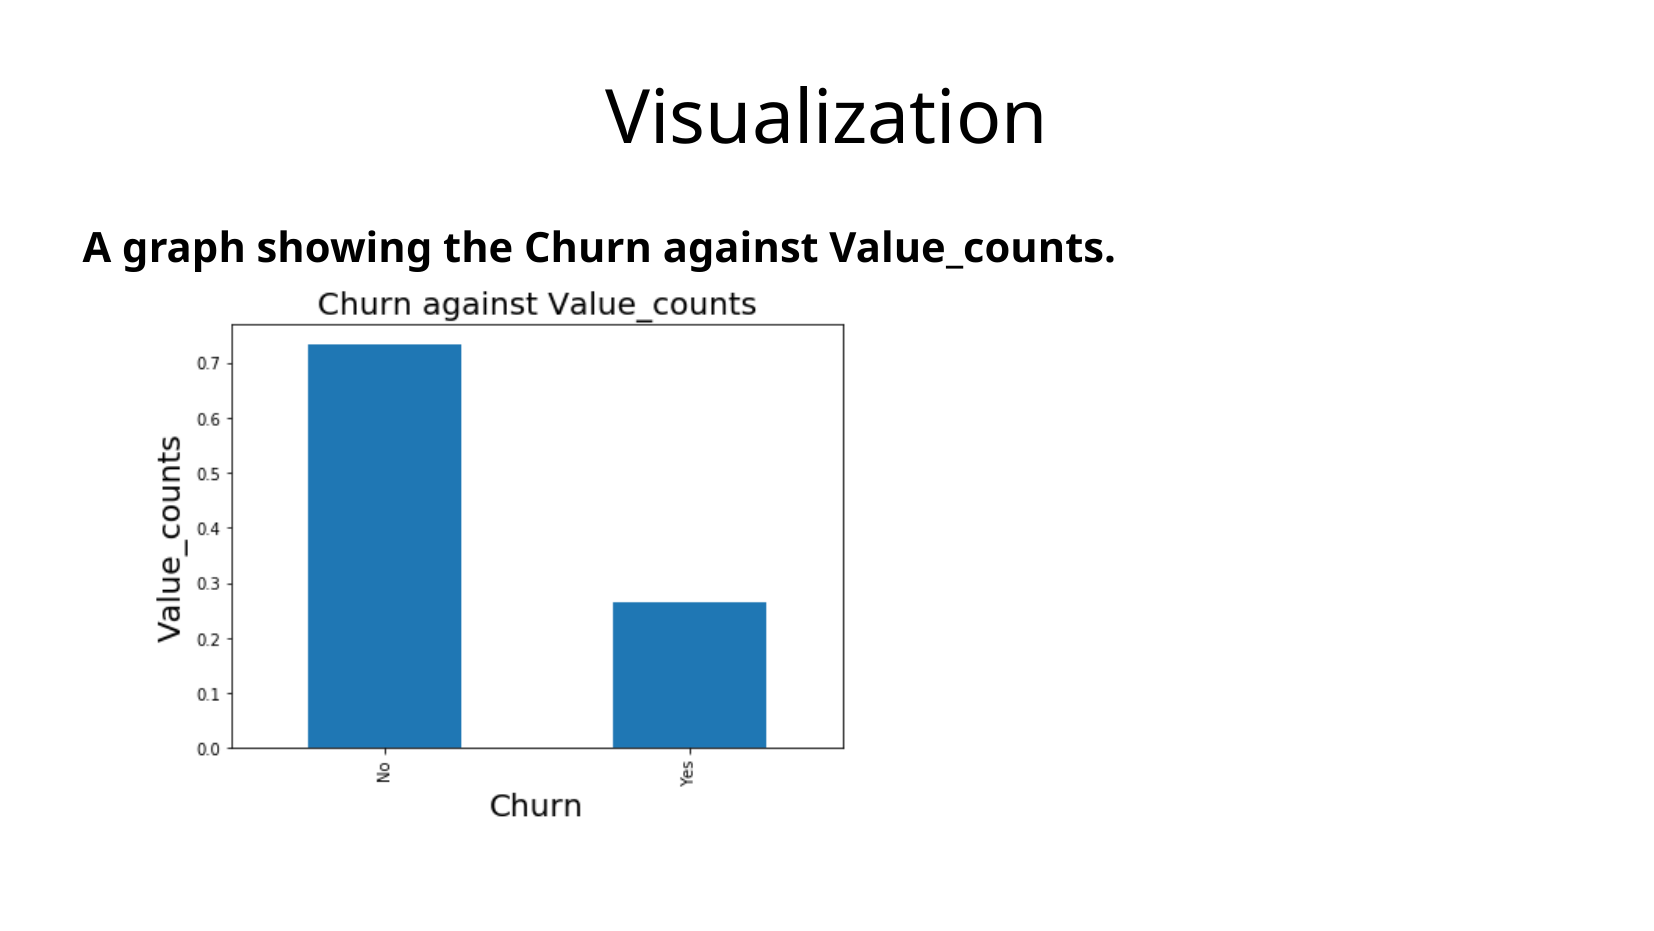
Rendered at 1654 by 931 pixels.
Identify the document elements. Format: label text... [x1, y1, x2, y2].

picture [105, 279, 901, 841]
list A graph showing the Churn against Value_counts. [82, 217, 1571, 757]
title Visualization [82, 37, 1571, 193]
